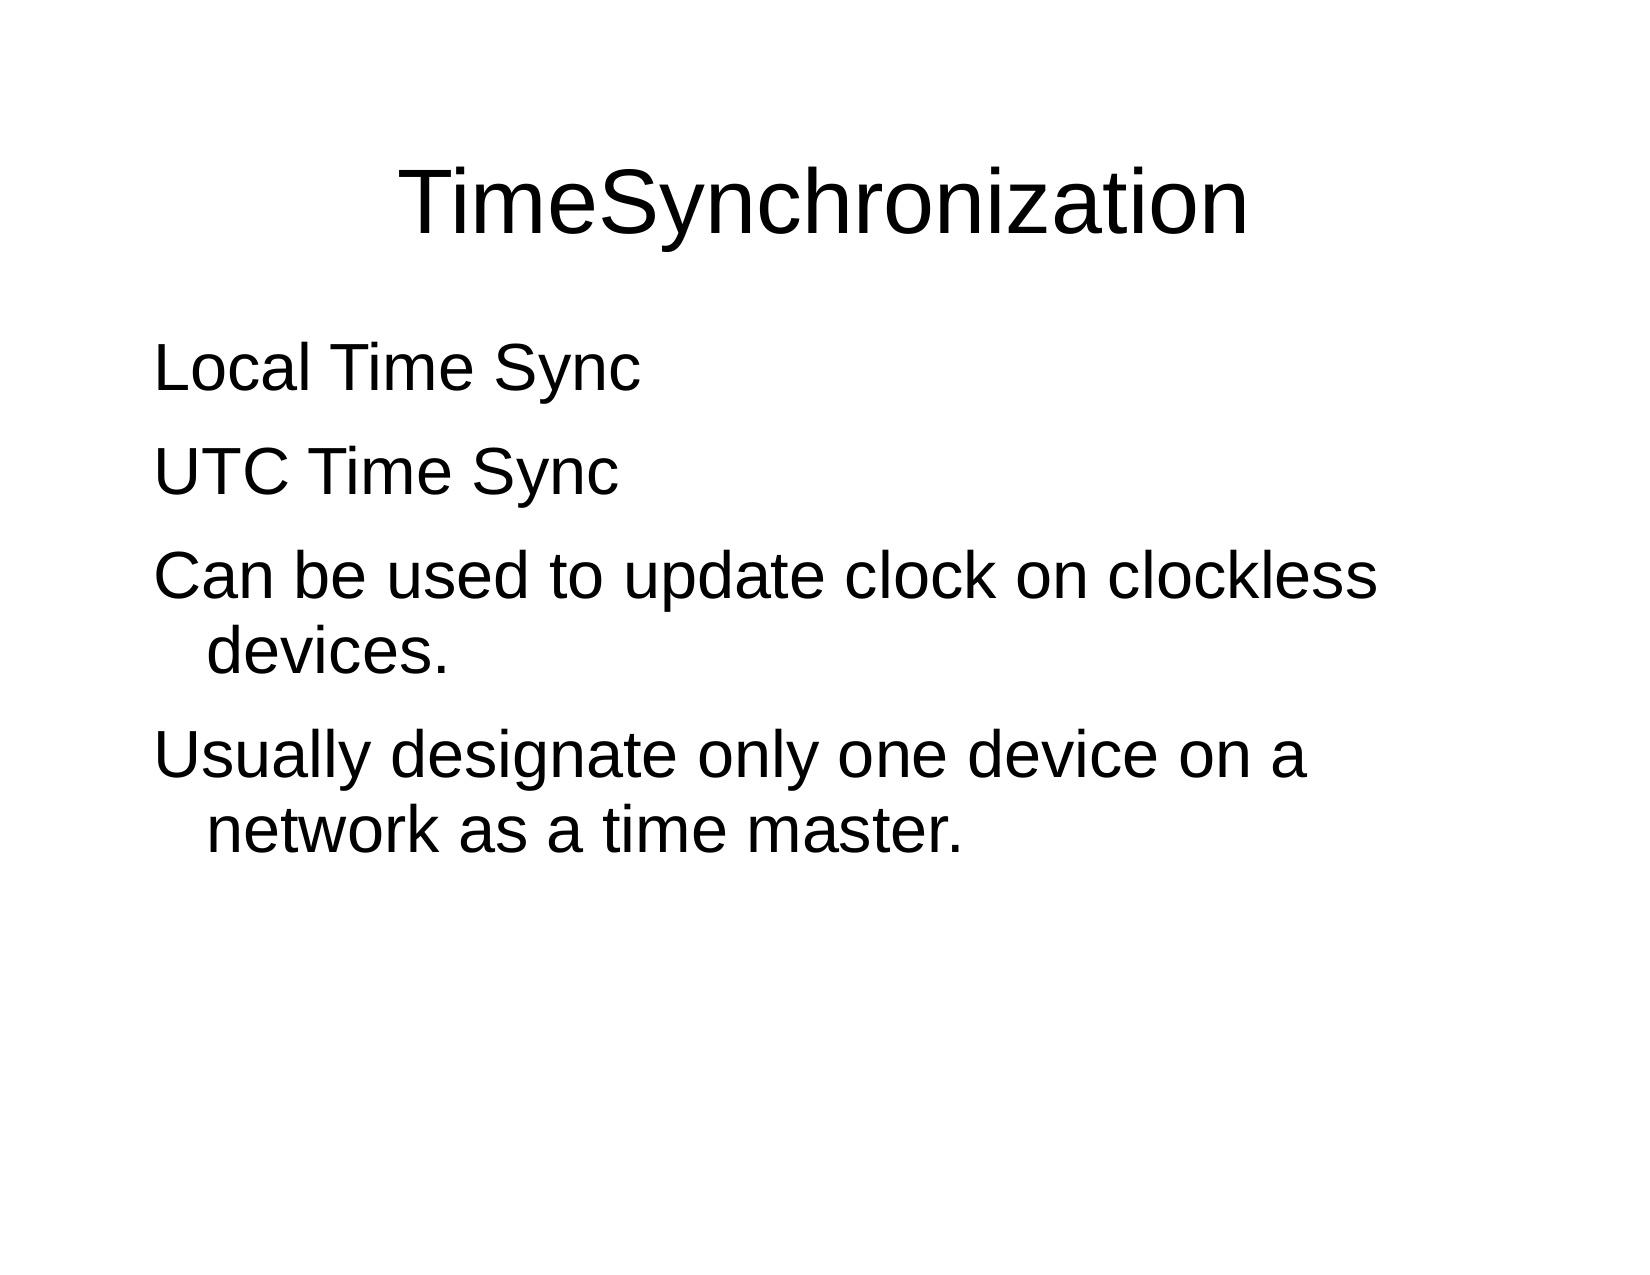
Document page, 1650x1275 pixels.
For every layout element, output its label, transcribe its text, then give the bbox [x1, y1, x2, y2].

title TimeSynchronization [135, 112, 1515, 291]
list Local Time Sync UTC Time Sync Can be used to update clock on clockless devices. Usually designate only one device on a network as a time master. [135, 329, 1515, 1079]
